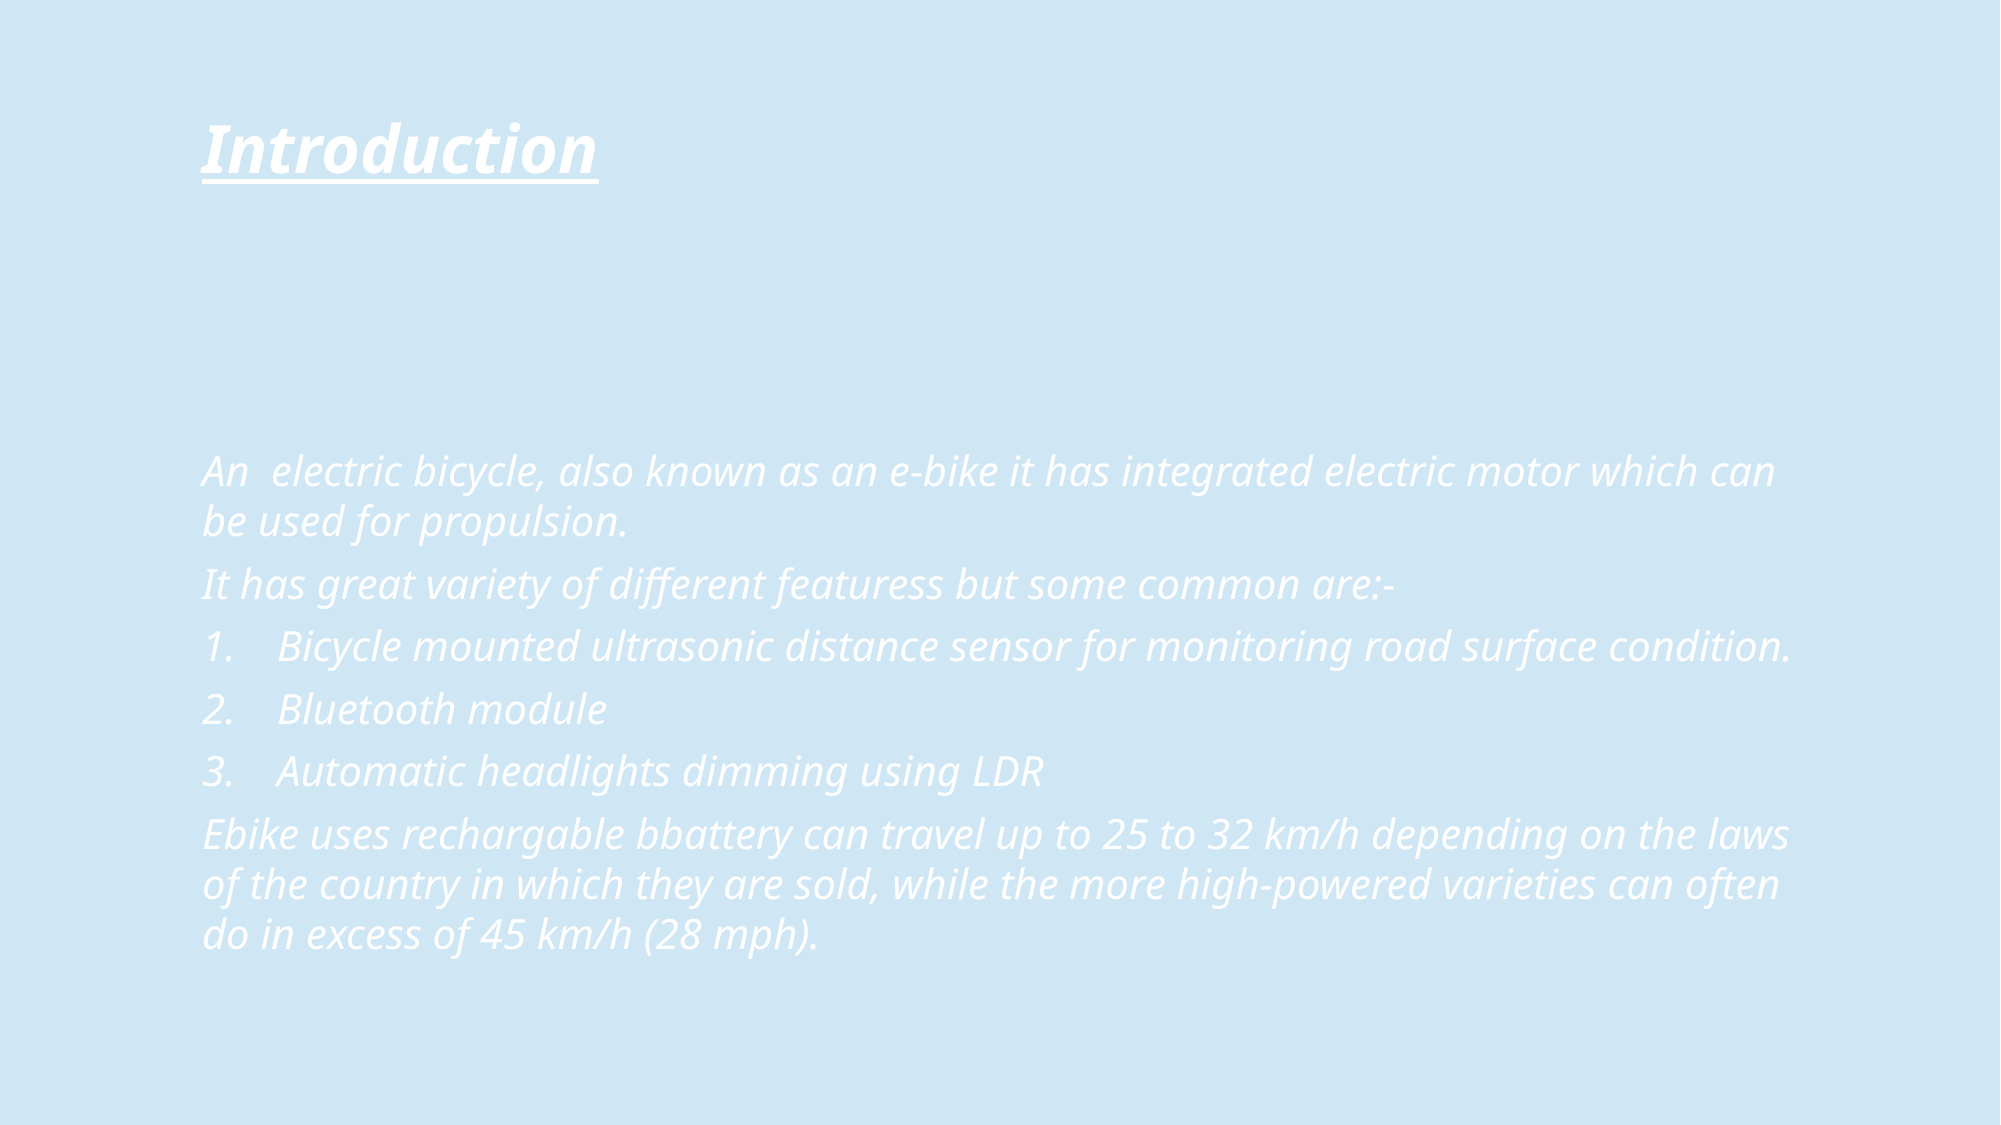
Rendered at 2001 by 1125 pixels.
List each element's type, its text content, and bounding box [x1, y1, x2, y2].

title Introduction [187, 99, 1813, 413]
list An electric bicycle, also known as an e-bike it has integrated electric motor which can be used for propulsion. It has great variety of different featuress but some common are:- Bicycle mounted ultrasonic distance sensor for monitoring road surface condition. Bluetooth module Automatic headlights dimming using LDR Ebike uses rechargable bbattery can travel up to 25 to 32 km/h depending on the laws of the country in which they are sold, while the more high-powered varieties can often do in excess of 45 km/h (28 mph). [187, 437, 1813, 950]
